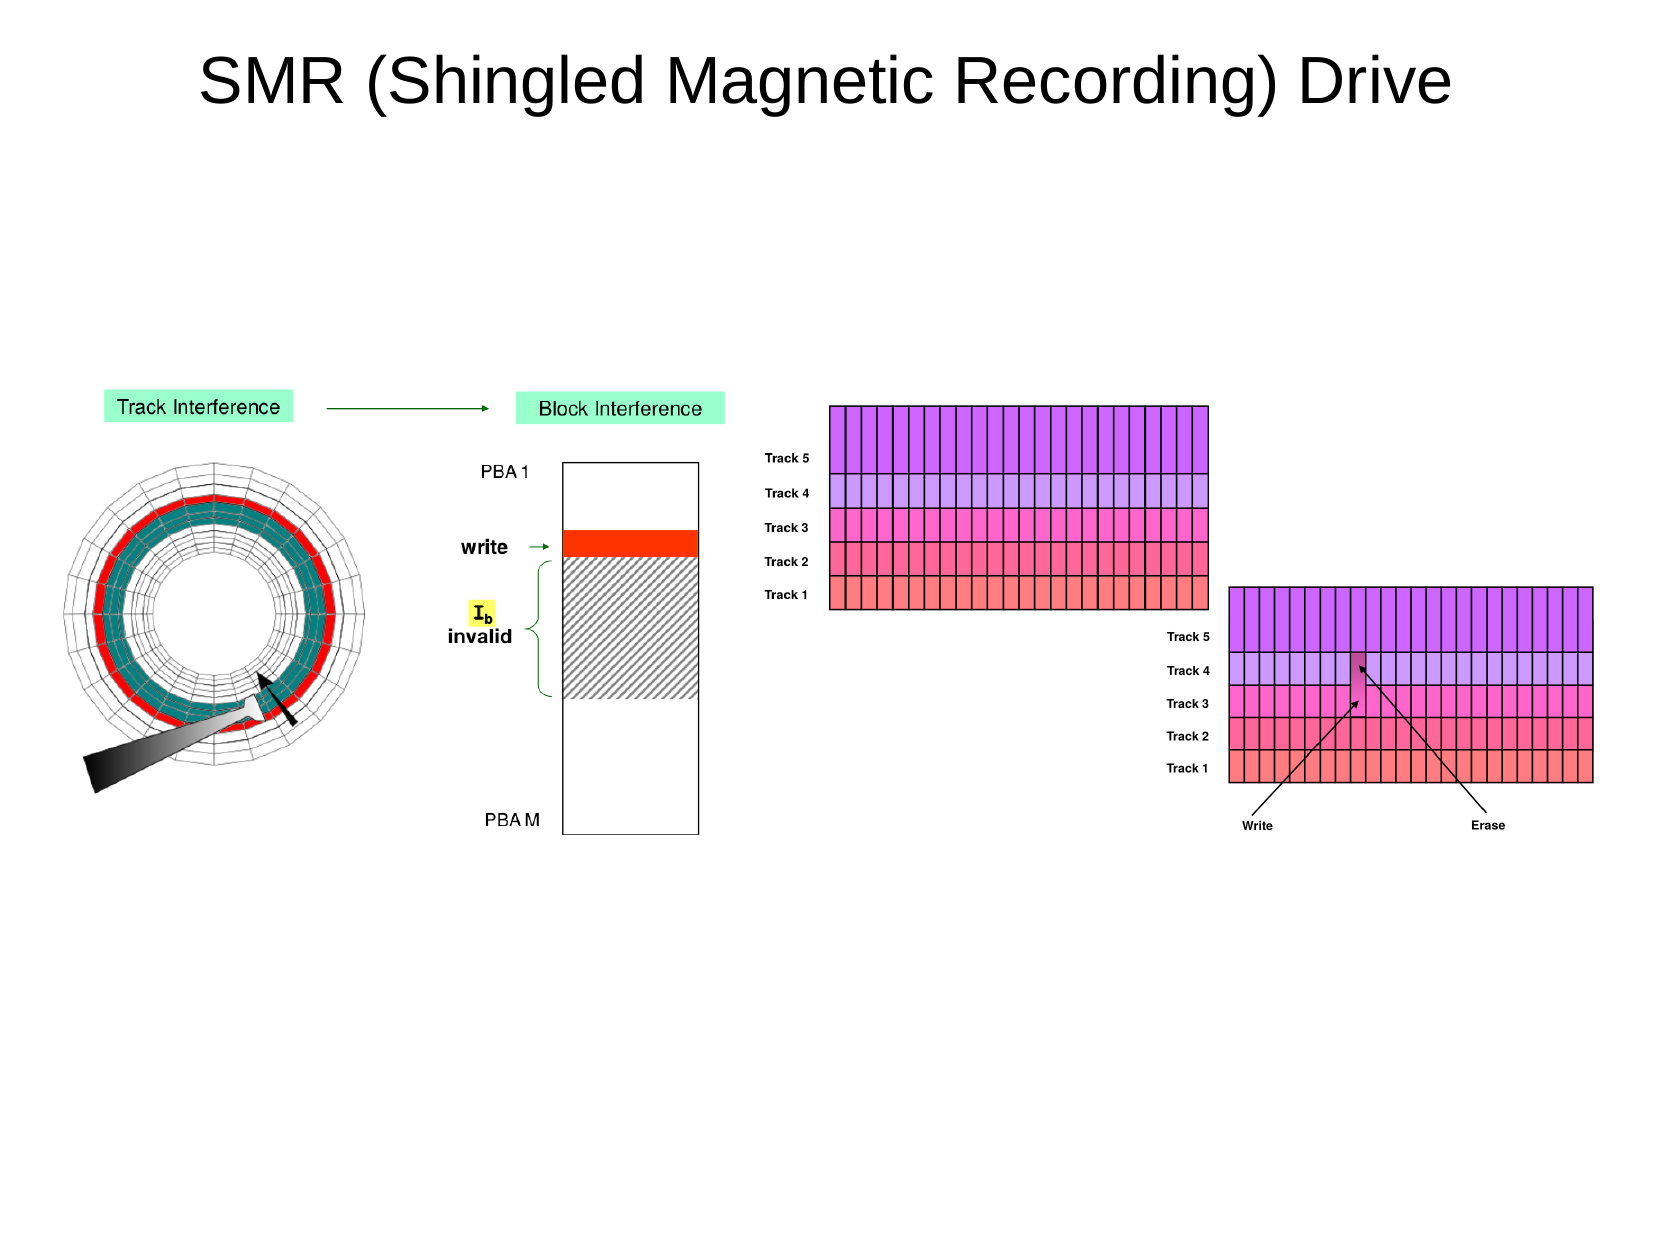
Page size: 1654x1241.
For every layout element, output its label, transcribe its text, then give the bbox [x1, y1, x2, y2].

text_box SMR (Shingled Magnetic Recording) Drive [0, 35, 1654, 201]
picture [54, 387, 730, 853]
picture [759, 402, 1600, 838]
